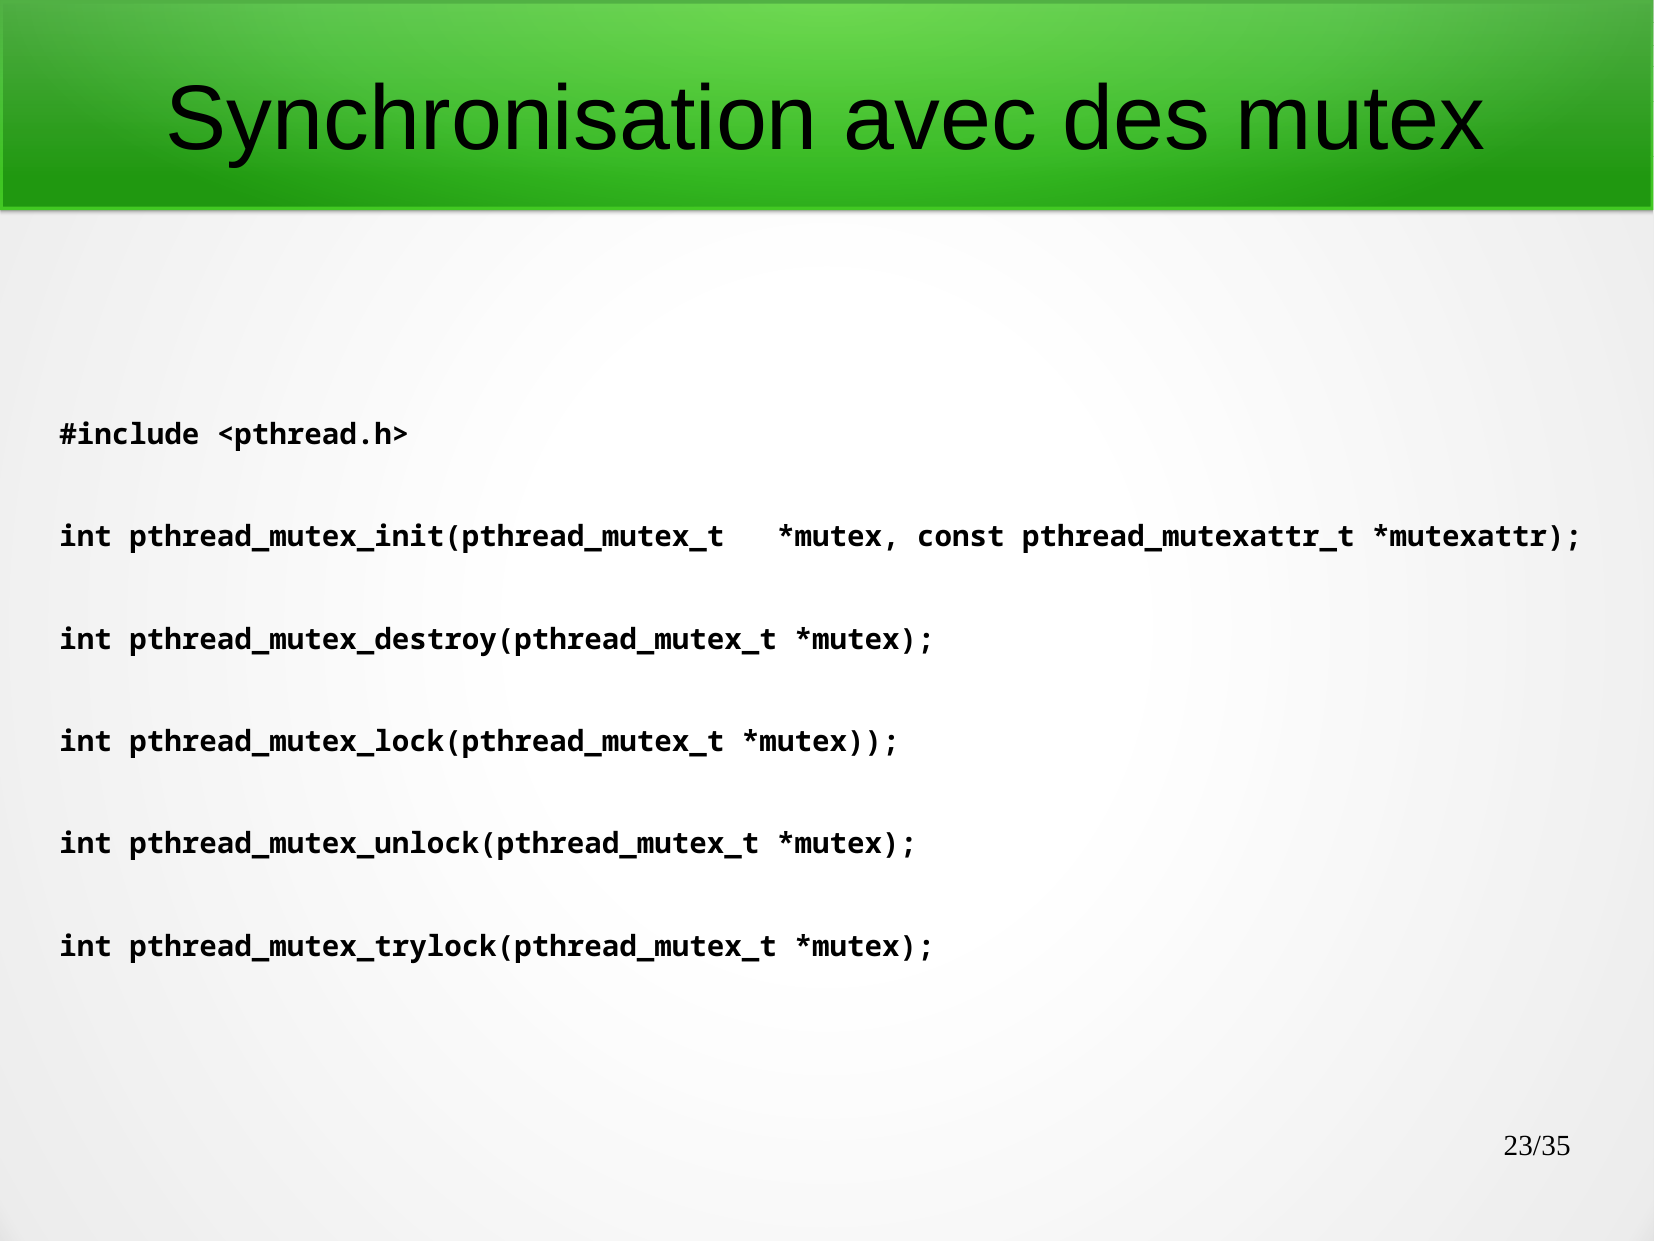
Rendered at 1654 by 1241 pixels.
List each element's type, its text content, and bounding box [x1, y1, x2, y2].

title Synchronisation avec des mutex [82, 47, 1571, 189]
text_box #include <pthread.h> int pthread_mutex_init(pthread_mutex_t *mutex, const pthread_mutexattr_t *mutexattr); int pthread_mutex_destroy(pthread_mutex_t *mutex); int pthread_mutex_lock(pthread_mutex_t *mutex)); int pthread_mutex_unlock(pthread_mutex_t *mutex); int pthread_mutex_trylock(pthread_mutex_t *mutex); [59, 413, 1654, 972]
